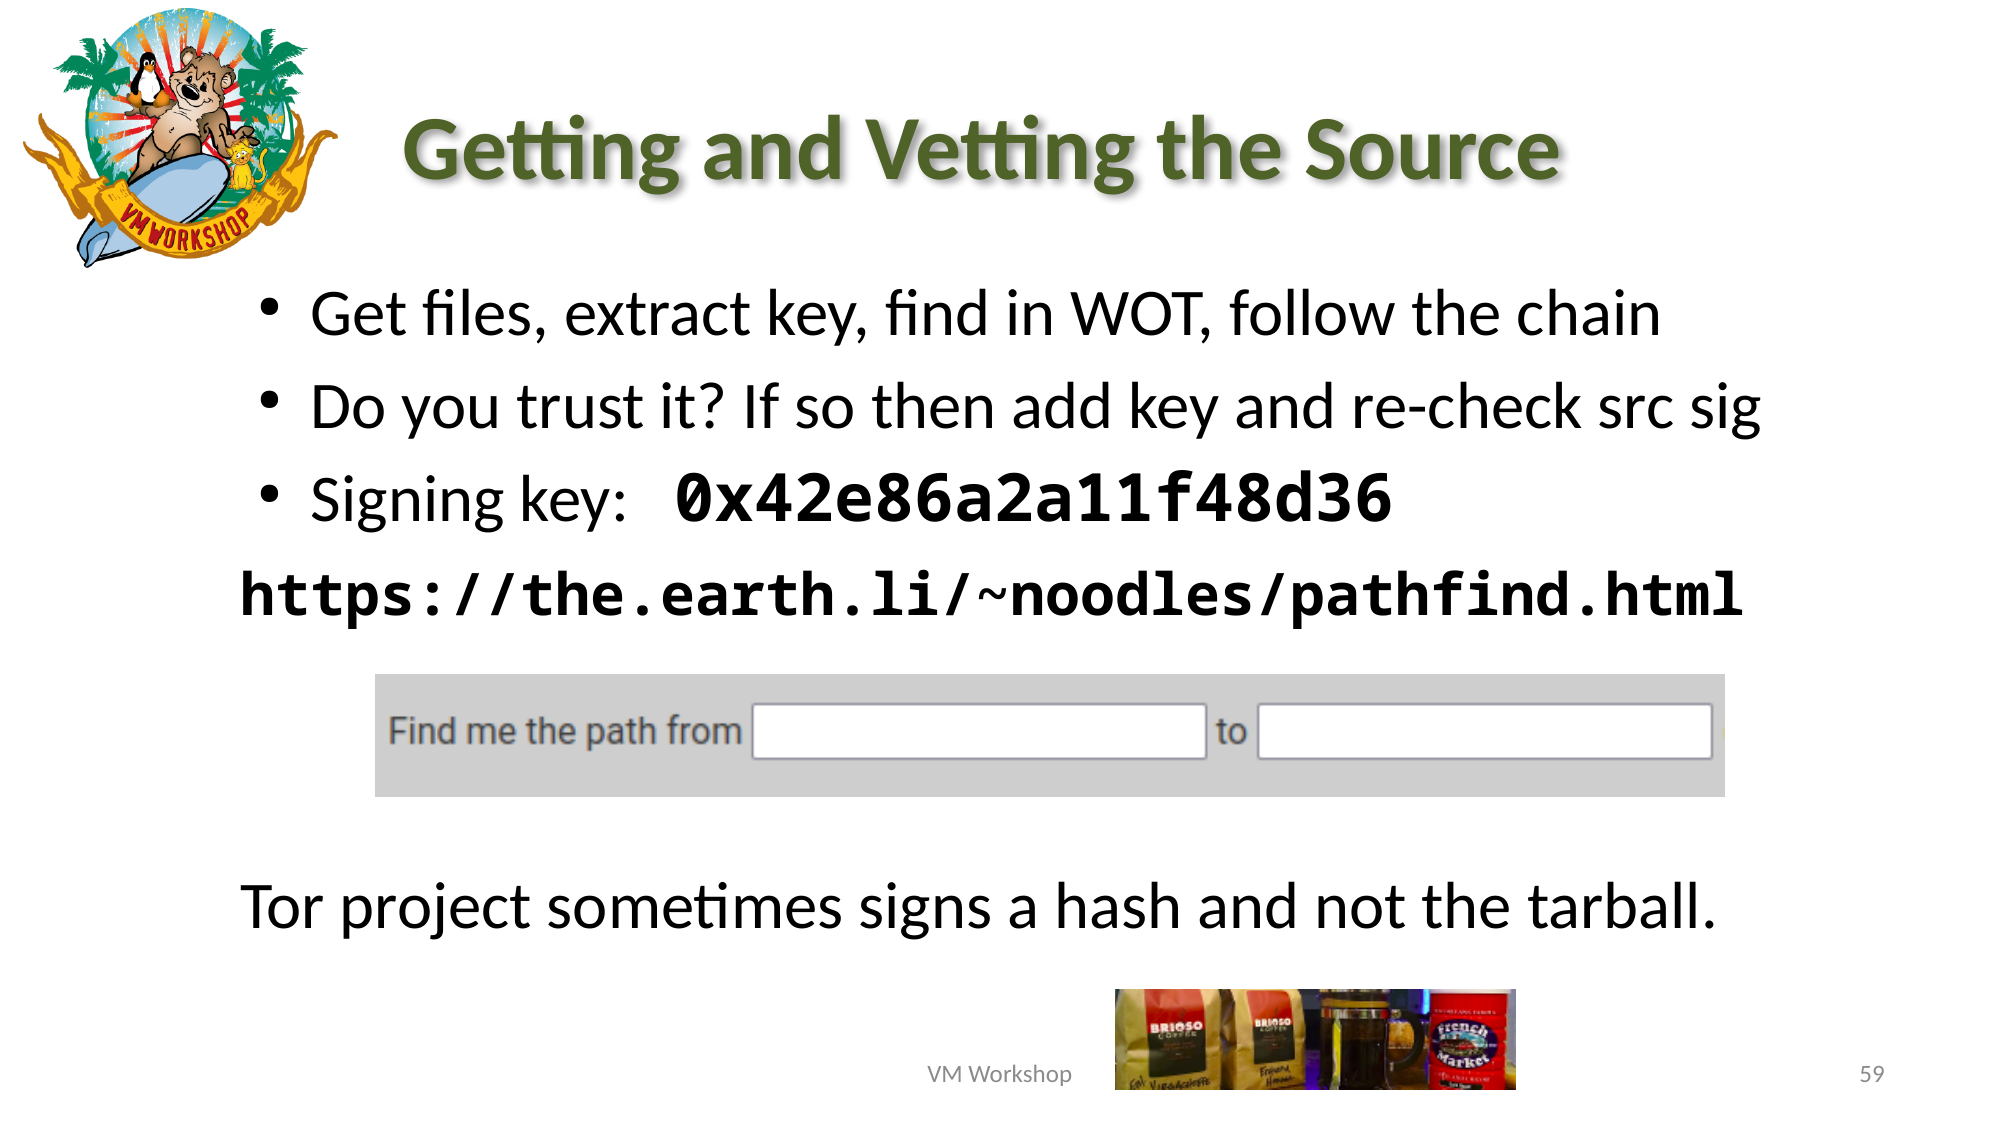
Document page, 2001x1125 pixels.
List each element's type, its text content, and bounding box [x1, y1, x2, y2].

picture [1115, 1004, 1516, 1090]
list Get files, extract key, find in WOT, follow the chain Do you trust it? If so then add key and re-check src sig Signing key: 0x42e86a2a11f48d36 https://the.earth.li/~noodles/pathfind.html Tor project sometimes signs a hash and not the tarball. [225, 260, 1900, 1004]
title Getting and Vetting the Source [387, 49, 1917, 237]
picture [375, 674, 1725, 797]
picture [23, 8, 338, 269]
